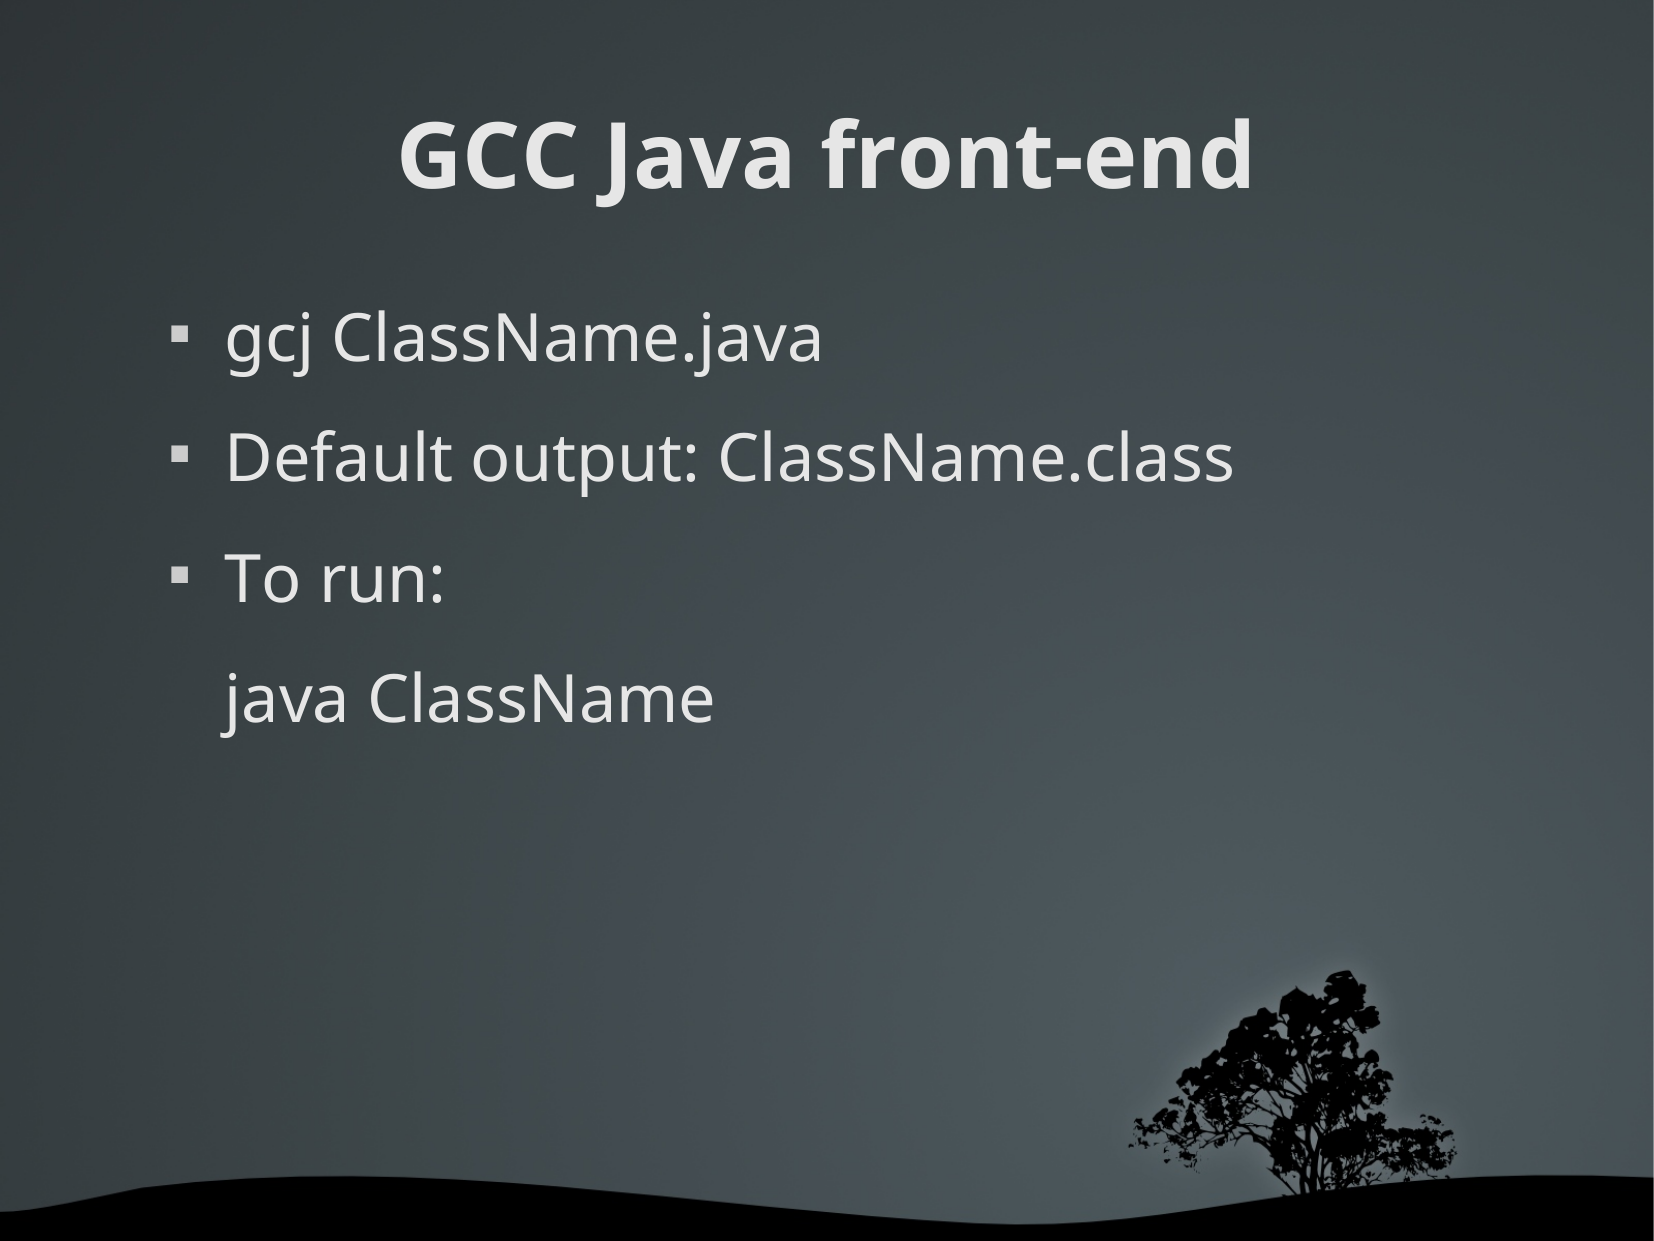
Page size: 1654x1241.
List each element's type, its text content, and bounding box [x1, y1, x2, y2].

list gcj ClassName.java Default output: ClassName.class To run: java ClassName [82, 290, 1571, 1109]
picture [0, 0, 1654, 1241]
title GCC Java front-end [82, 49, 1571, 257]
